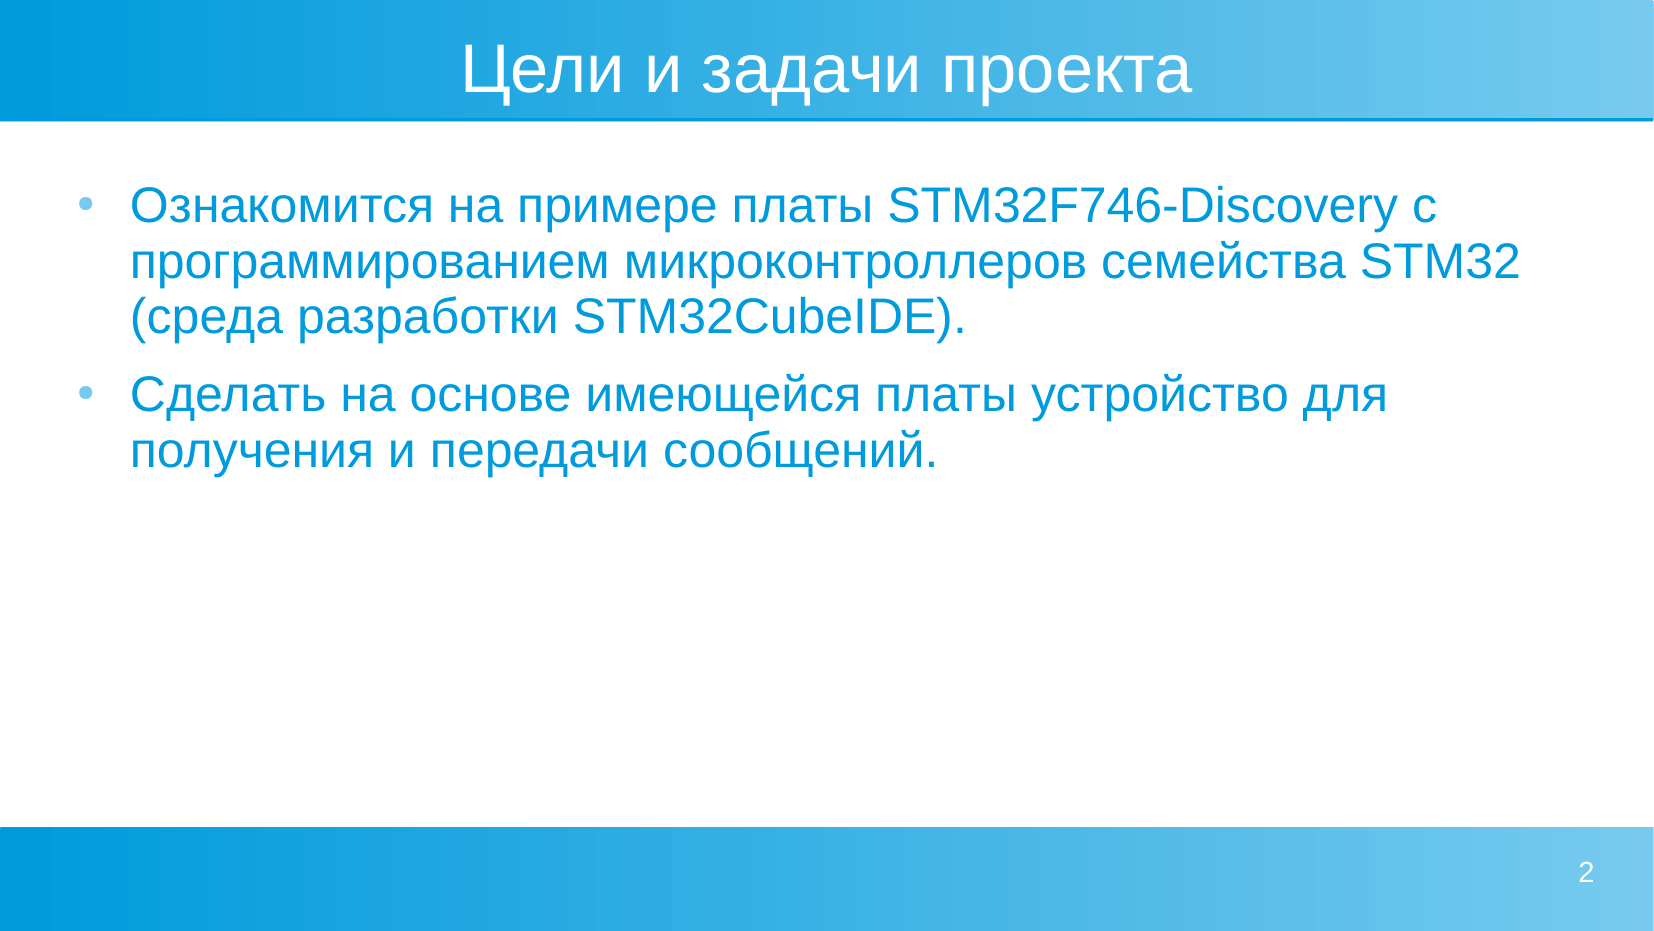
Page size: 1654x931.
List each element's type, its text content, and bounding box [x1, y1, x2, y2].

title Цели и задачи проекта [59, 29, 1595, 108]
list Ознакомится на примере платы STM32F746-Discovery с программированием микроконтроллеров семейства STM32 (среда разработки STM32CubeIDE). Сделать на основе имеющейся платы устройство для получения и передачи сообщений. [59, 177, 1595, 768]
